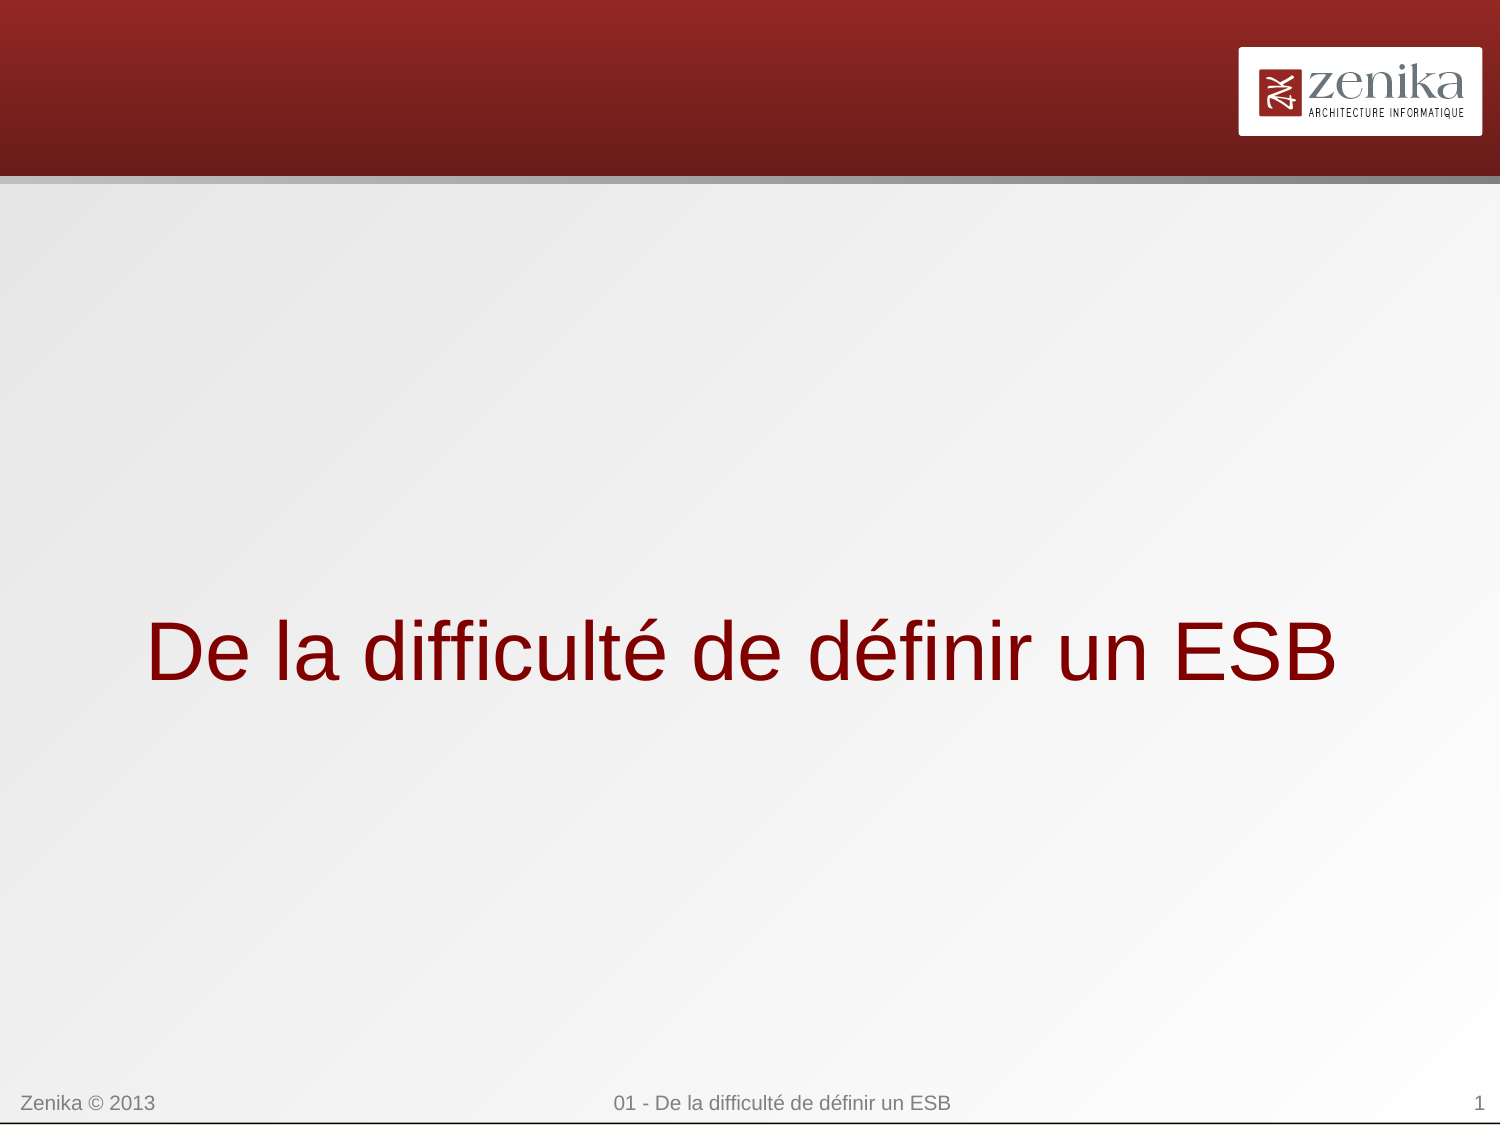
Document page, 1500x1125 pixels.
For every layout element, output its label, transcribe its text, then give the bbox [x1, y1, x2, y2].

picture [1257, 58, 1464, 125]
subtitle De la difficulté de définir un ESB [50, 249, 1435, 1079]
